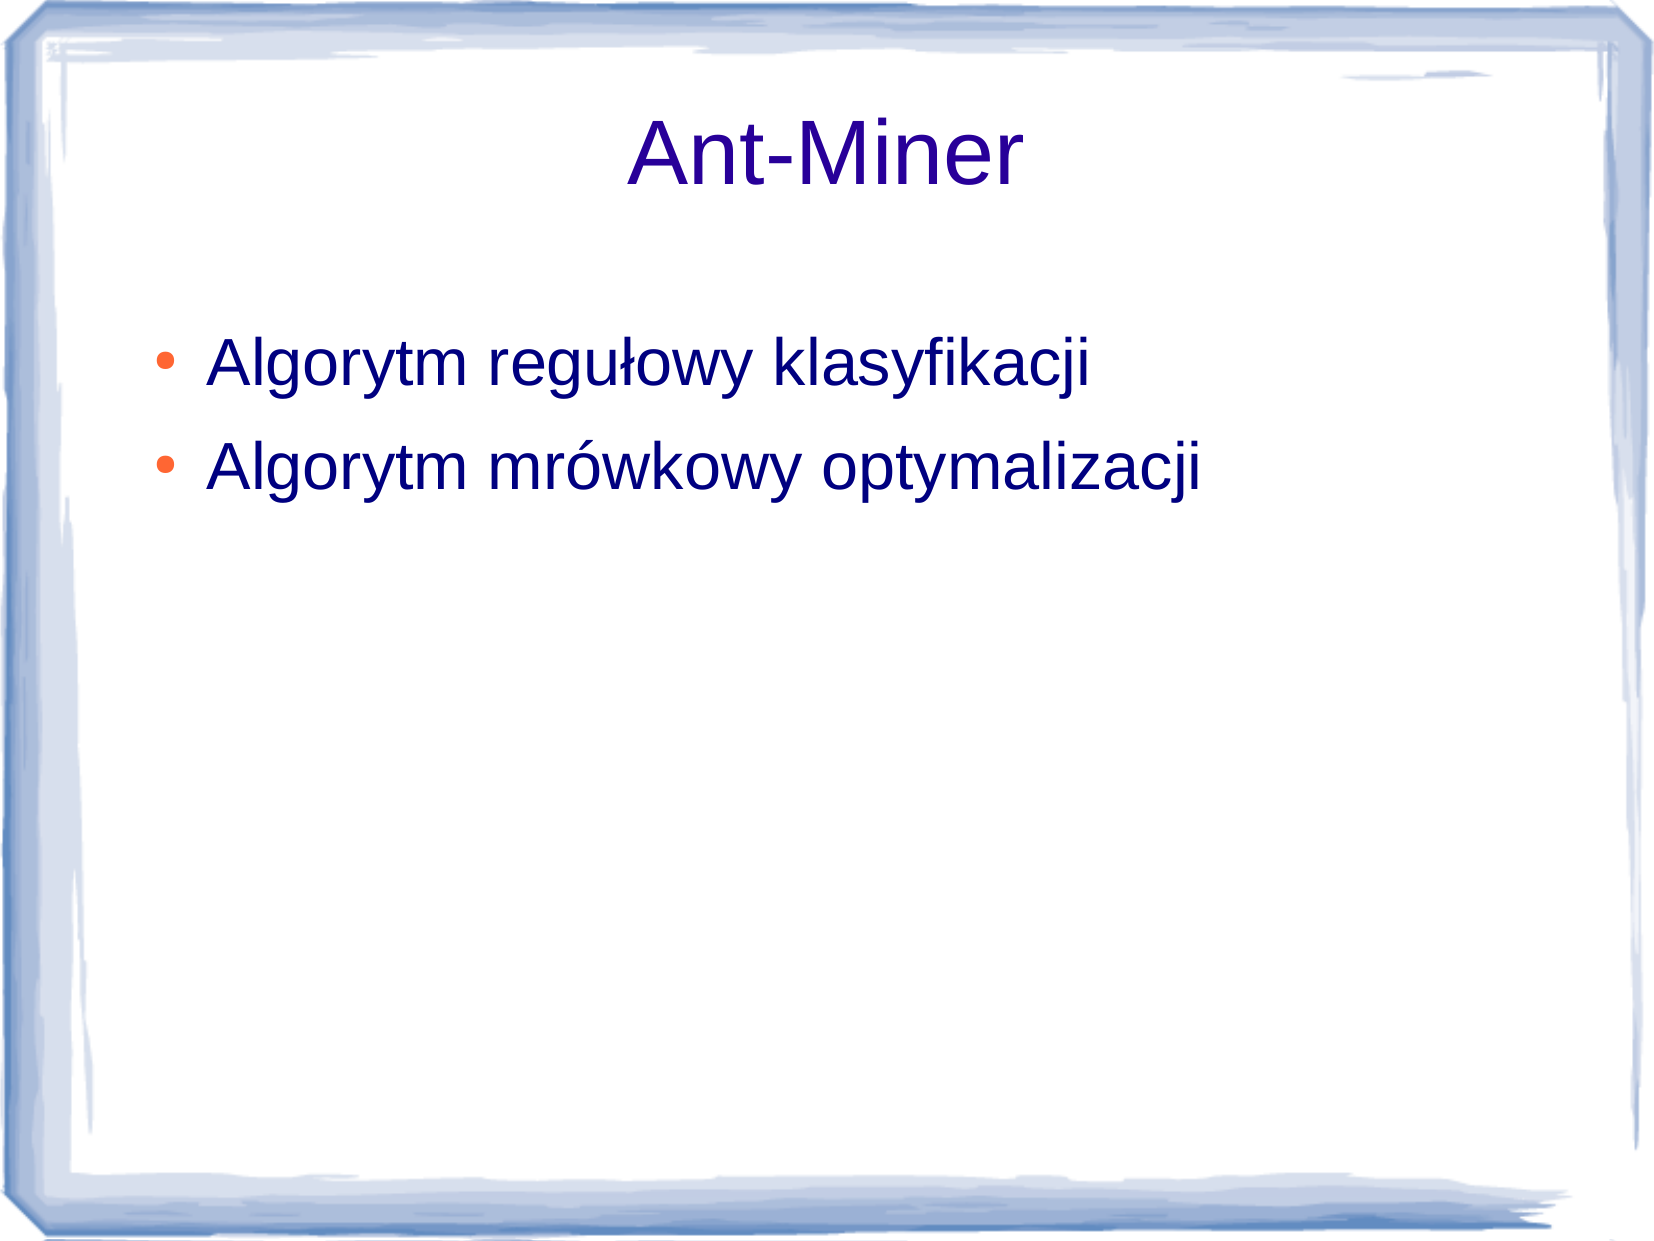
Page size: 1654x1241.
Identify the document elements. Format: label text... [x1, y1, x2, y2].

list Algorytm regułowy klasyfikacji Algorytm mrówkowy optymalizacji [118, 324, 1571, 1004]
title Ant-Miner [82, 49, 1571, 257]
picture [0, 0, 1654, 1241]
